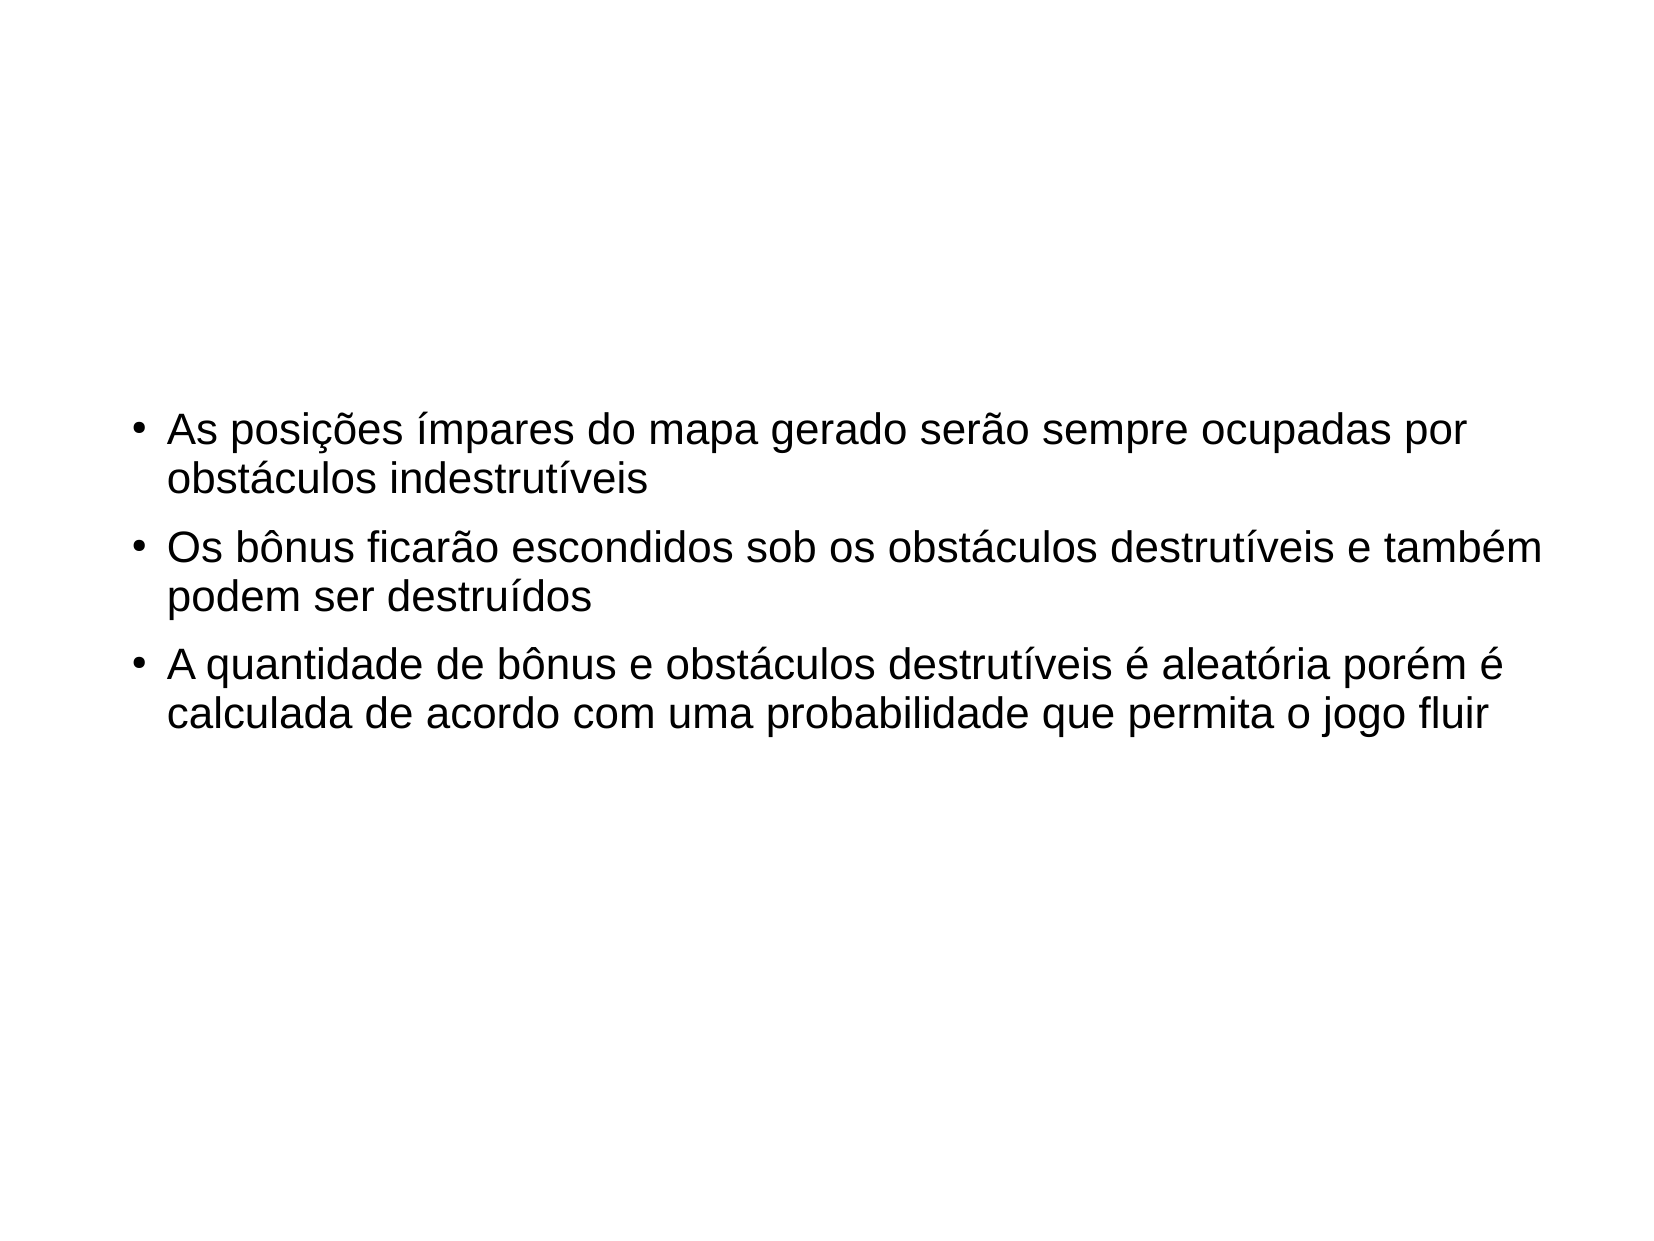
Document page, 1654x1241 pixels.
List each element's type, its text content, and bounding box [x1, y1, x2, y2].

list As posições ímpares do mapa gerado serão sempre ocupadas por obstáculos indestrutíveis Os bônus ficarão escondidos sob os obstáculos destrutíveis e também podem ser destruídos A quantidade de bônus e obstáculos destrutíveis é aleatória porém é calculada de acordo com uma probabilidade que permita o jogo fluir [120, 405, 1609, 749]
